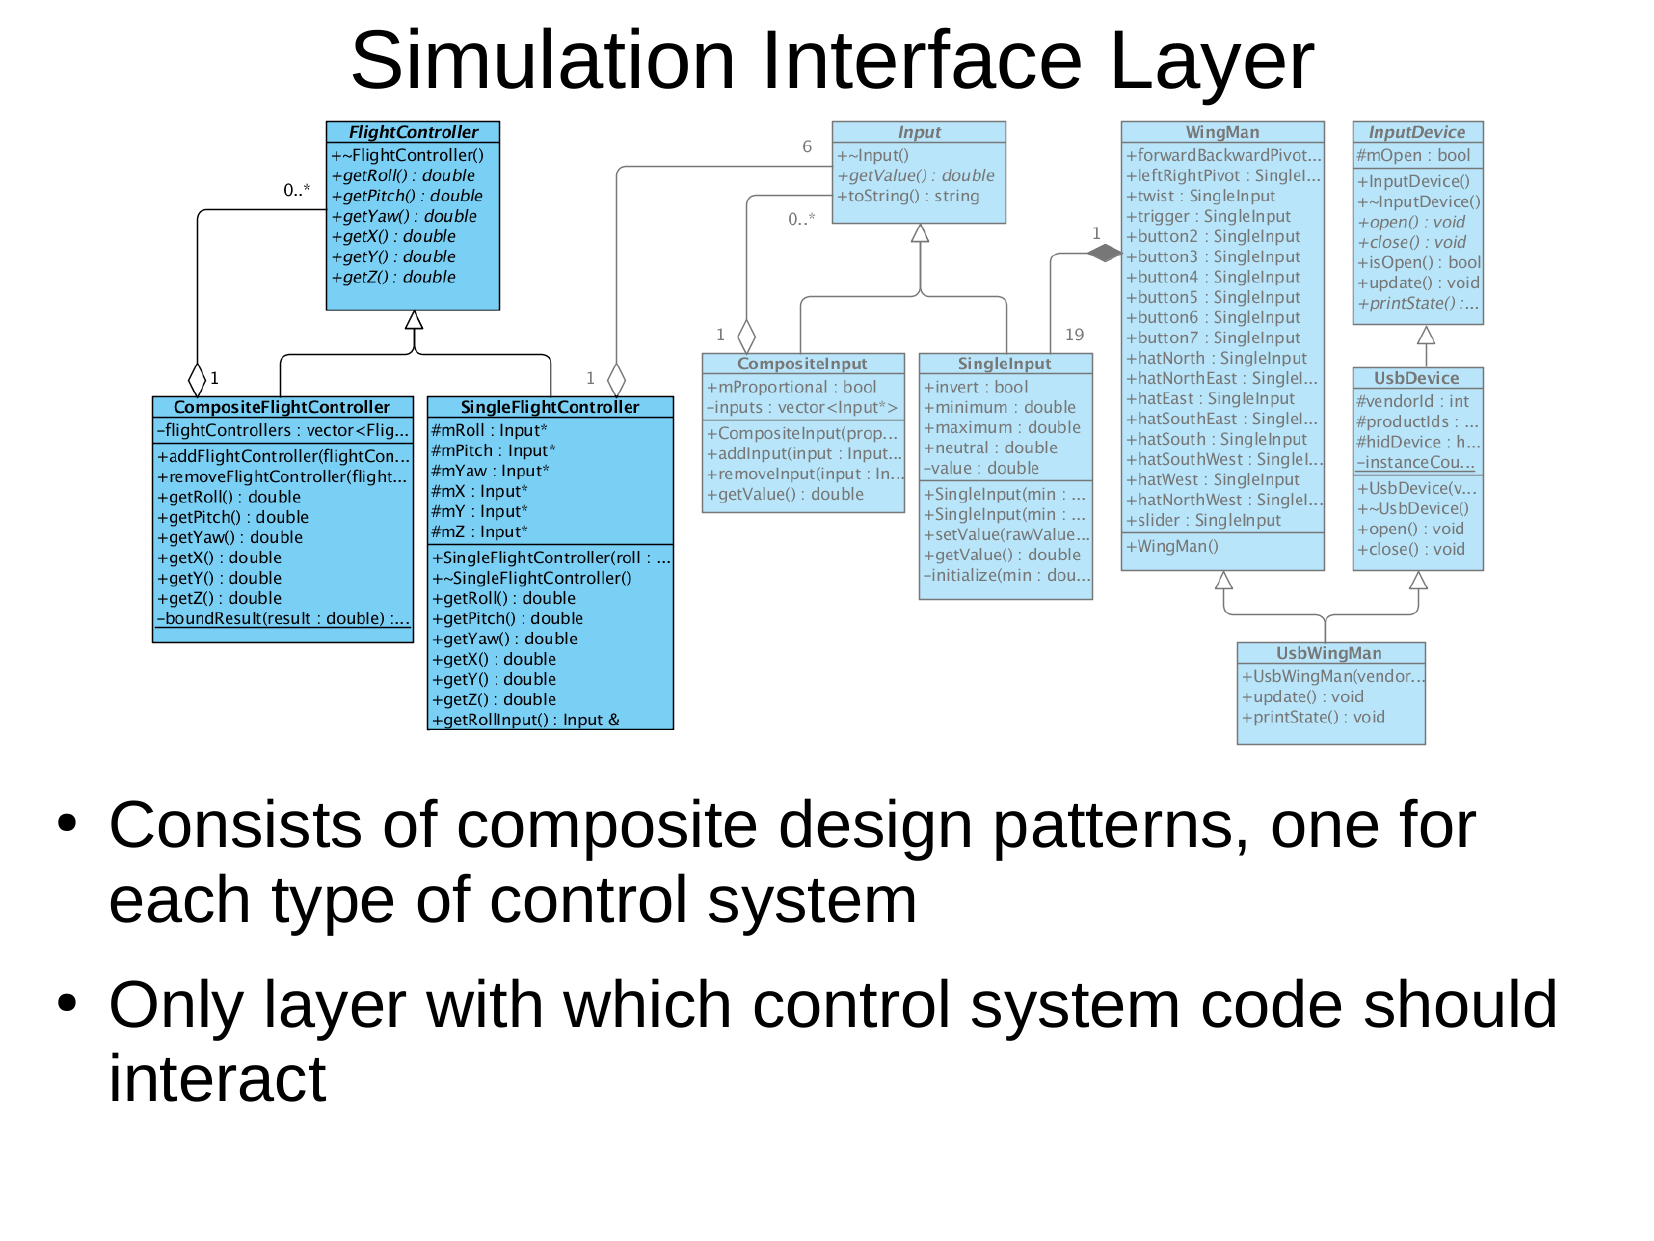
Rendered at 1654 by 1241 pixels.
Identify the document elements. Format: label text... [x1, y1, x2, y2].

title Simulation Interface Layer [89, 6, 1578, 113]
list Consists of composite design patterns, one for each type of control system Only layer with which control system code should interact [37, 787, 1613, 1201]
picture [149, 118, 1487, 751]
